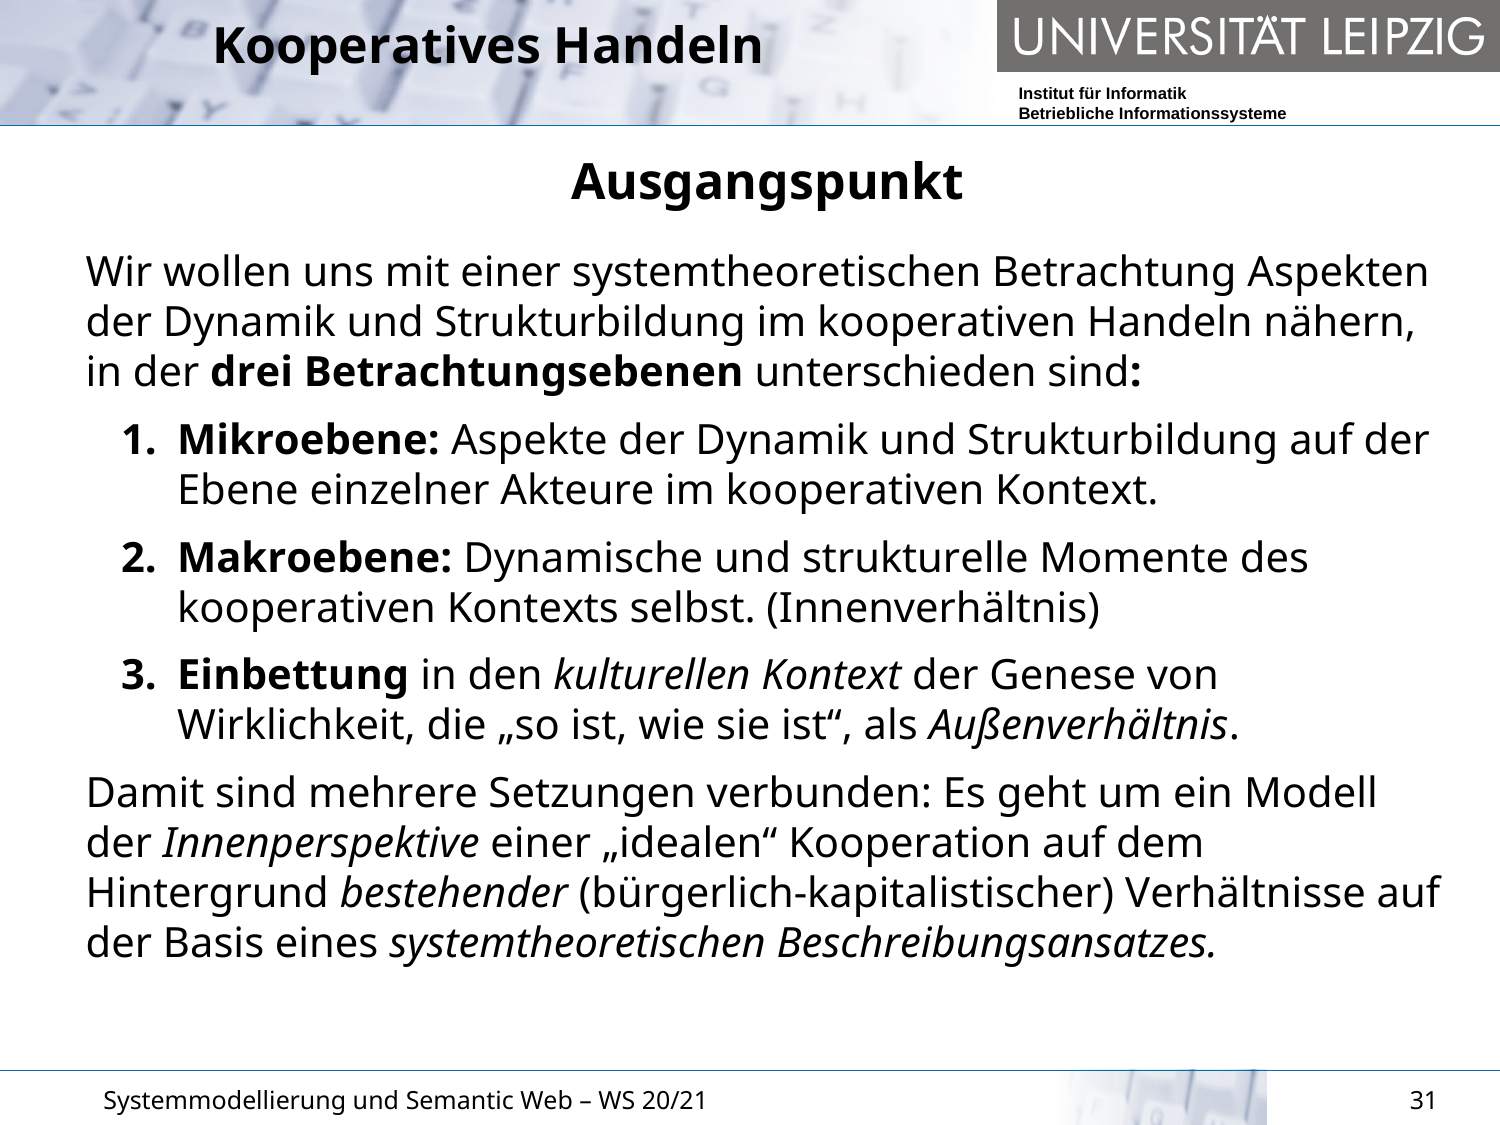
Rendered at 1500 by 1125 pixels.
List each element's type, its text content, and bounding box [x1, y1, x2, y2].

picture [0, 0, 1500, 125]
text_box Ausgangspunkt Wir wollen uns mit einer systemtheoretischen Betrachtung Aspekten der Dynamik und Strukturbildung im kooperativen Handeln nähern, in der drei Betrachtungsebenen unterschieden sind: Mikroebene: Aspekte der Dynamik und Strukturbildung auf der Ebene einzelner Akteure im kooperativen Kontext. Makroebene: Dynamische und strukturelle Momente des kooperativen Kontexts selbst. (Innenverhältnis) Einbettung in den kulturellen Kontext der Genese von Wirklichkeit, die „so ist, wie sie ist“, als Außenverhältnis. Damit sind mehrere Setzungen verbunden: Es geht um ein Modell der Innenperspektive einer „idealen“ Kooperation auf dem Hintergrund bestehender (bürgerlich-kapitalistischer) Verhältnisse auf der Basis eines systemtheoretischen Beschreibungsansatzes. [70, 141, 1465, 974]
picture [1057, 1071, 1267, 1125]
text_box Kooperatives Handeln [197, 5, 780, 81]
